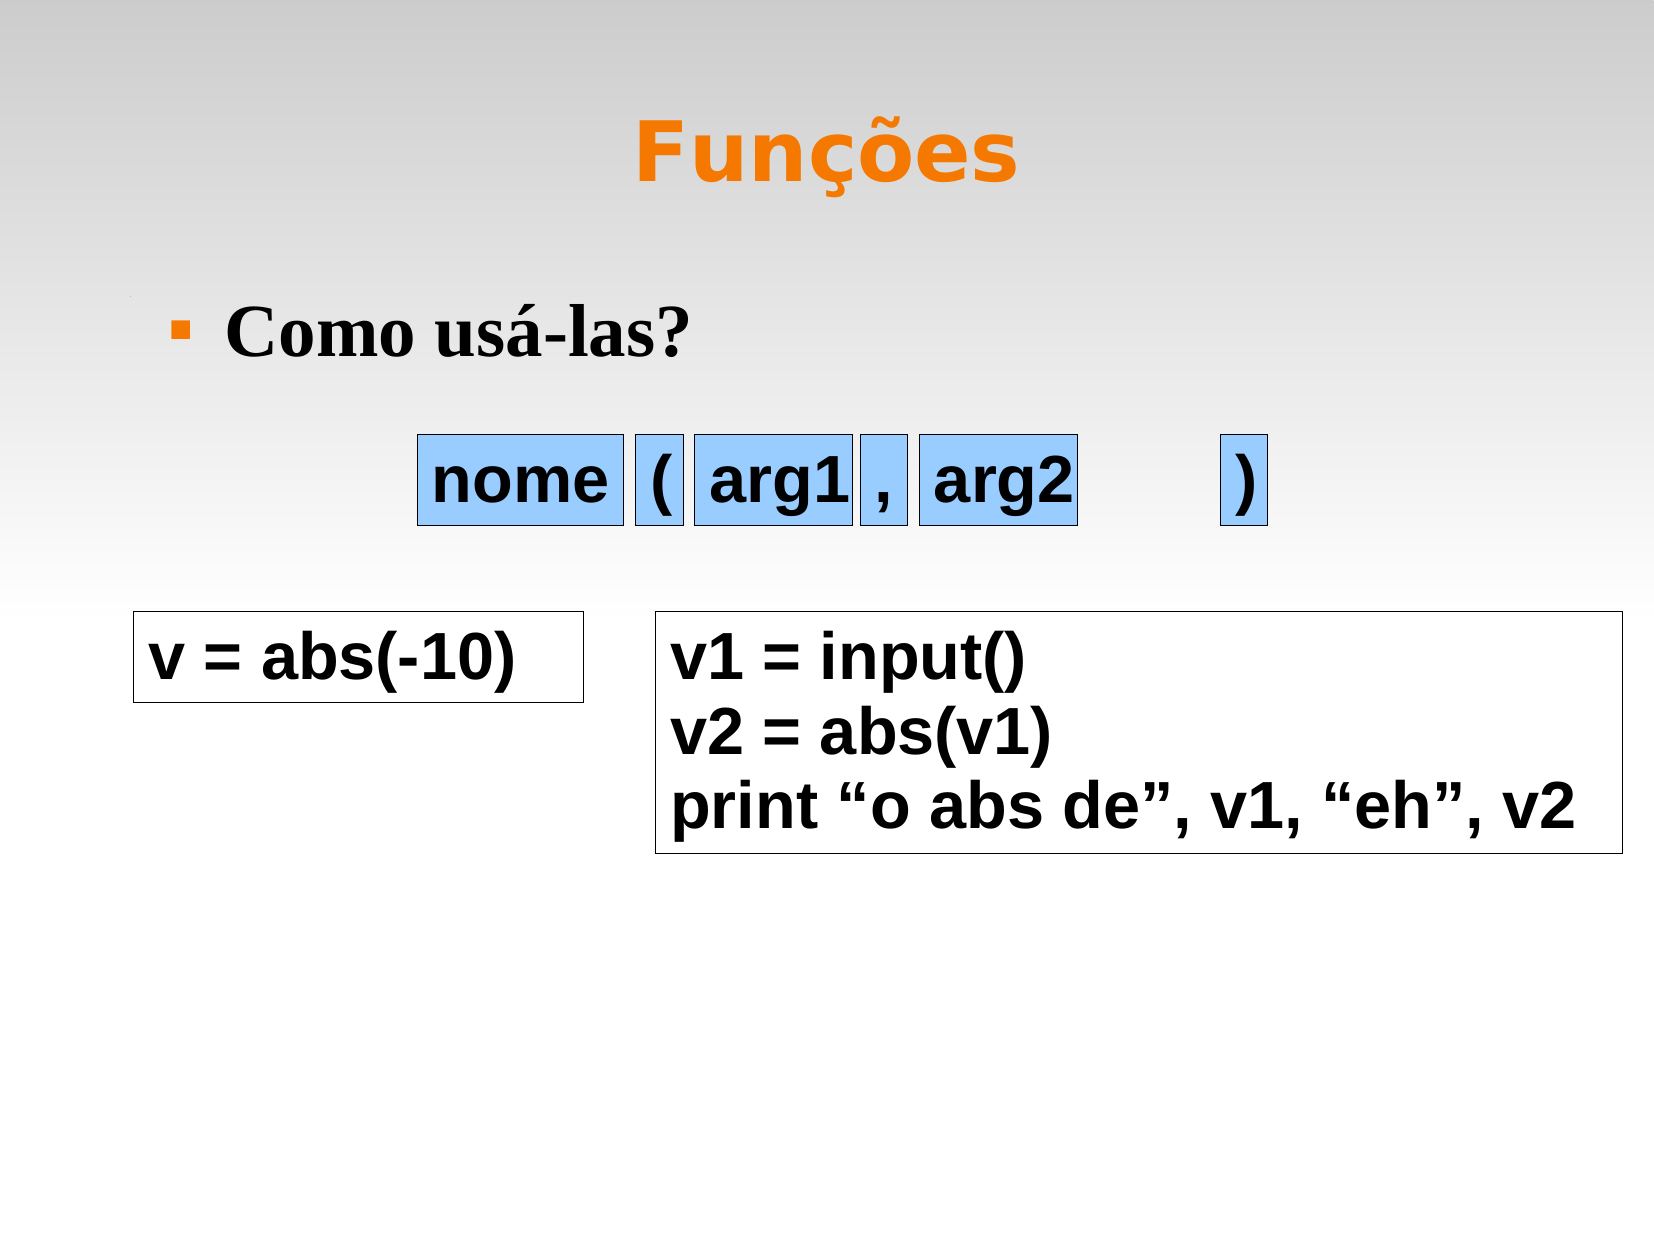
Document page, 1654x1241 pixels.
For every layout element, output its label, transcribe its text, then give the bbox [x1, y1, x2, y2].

text_box ) [1220, 434, 1268, 526]
text_box arg2 [919, 434, 1078, 526]
title Funções [82, 49, 1571, 257]
text_box arg1 [694, 434, 853, 526]
text_box v = abs(-10) [133, 611, 584, 703]
text_box nome [417, 434, 624, 526]
text_box ( [635, 434, 684, 526]
text_box v1 = input() v2 = abs(v1) print “o abs de”, v1, “eh”, v2 [655, 611, 1623, 854]
text_box , [860, 434, 908, 526]
list Como usá-las? [82, 290, 1571, 1109]
